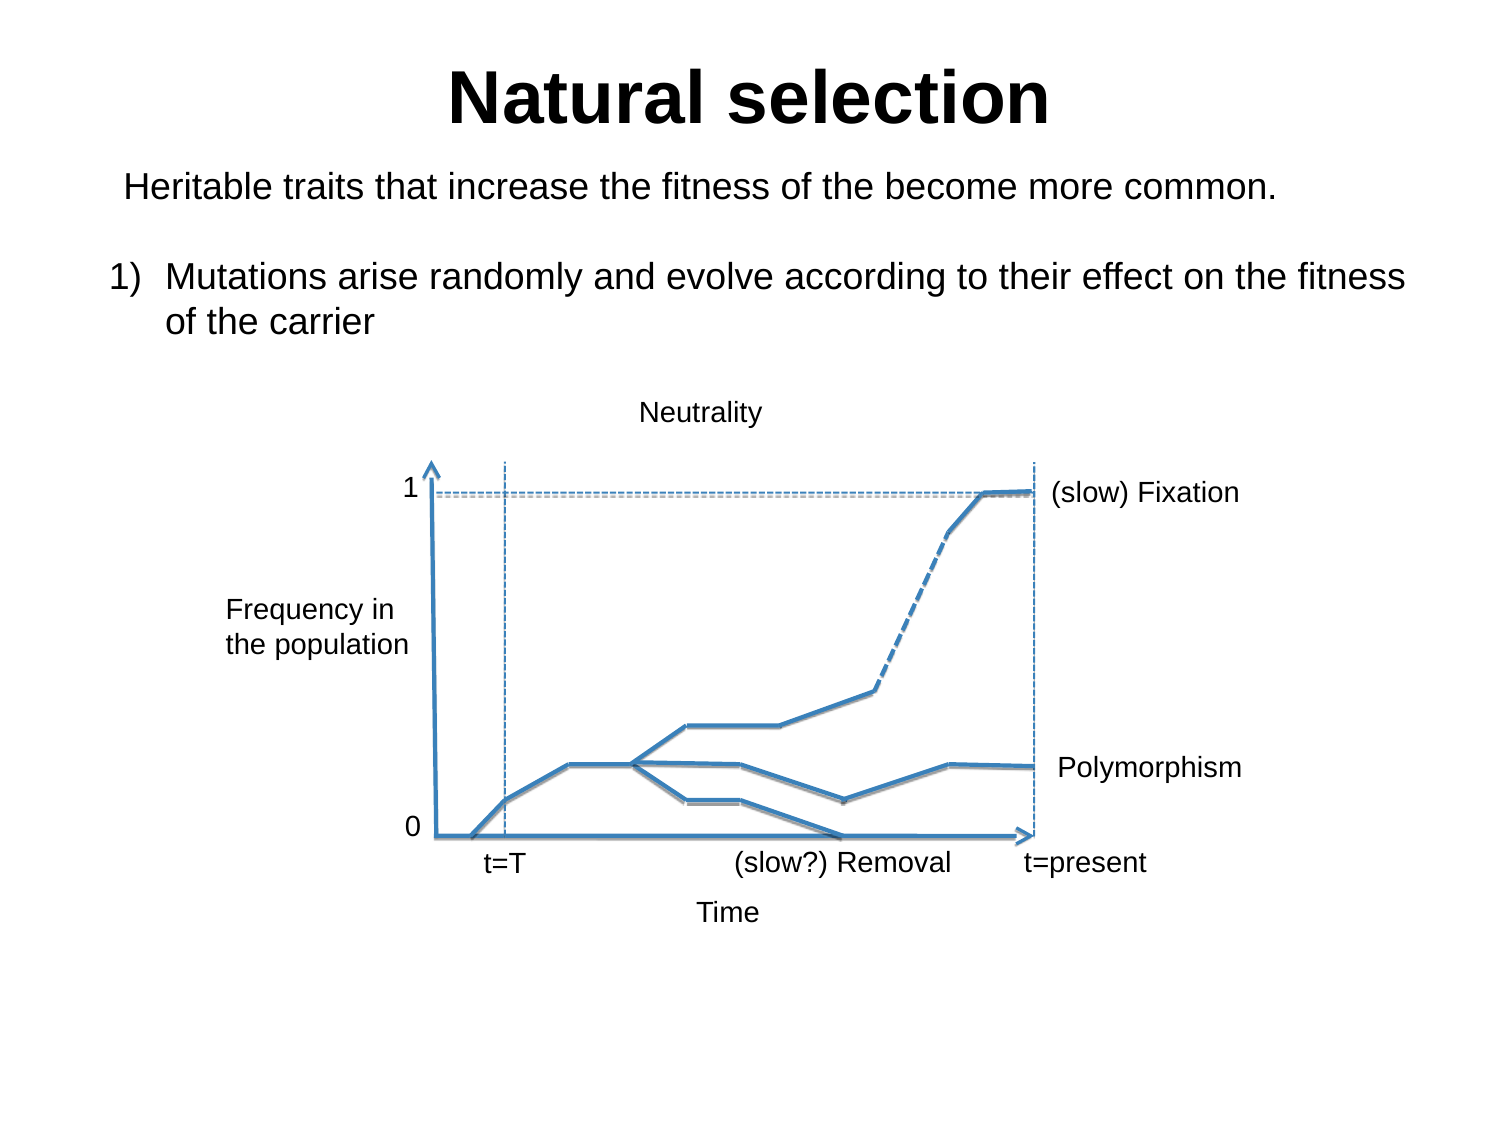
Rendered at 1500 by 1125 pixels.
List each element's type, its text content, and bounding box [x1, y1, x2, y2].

text_box 1 [387, 460, 434, 511]
text_box Neutrality [624, 385, 778, 436]
title Natural selection [75, 0, 1425, 146]
text_box Frequency in the population [210, 583, 432, 669]
text_box t=T [468, 837, 542, 887]
text_box (slow) Fixation [1036, 465, 1255, 516]
list Heritable traits that increase the fitness of the become more common. Mutations arise randomly and evolve according to their effect on the fitness of the carrier [75, 146, 1425, 363]
text_box t=present [1009, 835, 1162, 886]
text_box 0 [390, 799, 436, 850]
text_box (slow?) Removal [719, 835, 967, 886]
text_box Time [681, 886, 799, 937]
text_box Polymorphism [1042, 740, 1258, 791]
